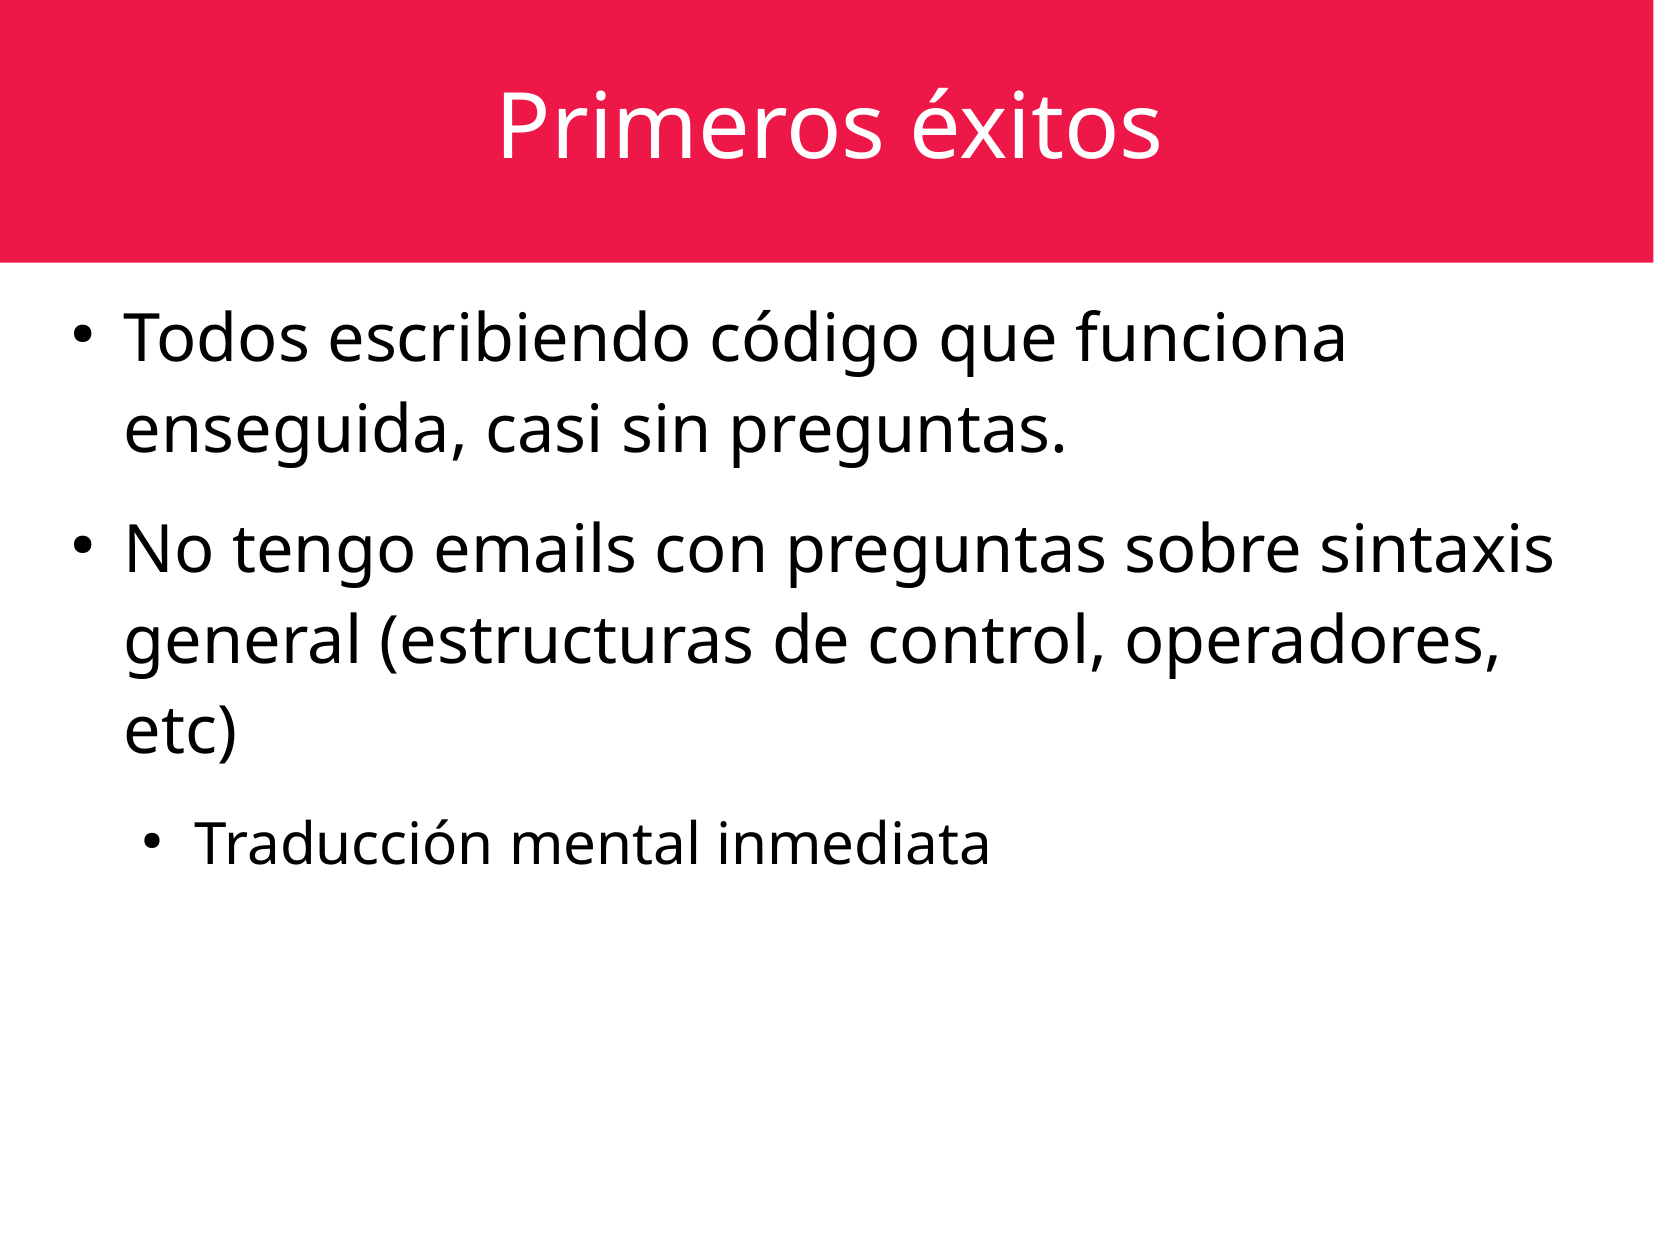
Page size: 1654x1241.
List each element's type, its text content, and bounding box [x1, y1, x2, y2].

title Primeros éxitos [47, 27, 1613, 220]
list Todos escribiendo código que funciona enseguida, casi sin preguntas. No tengo emails con preguntas sobre sintaxis general (estructuras de control, operadores, etc) Traducción mental inmediata [53, 290, 1613, 1109]
